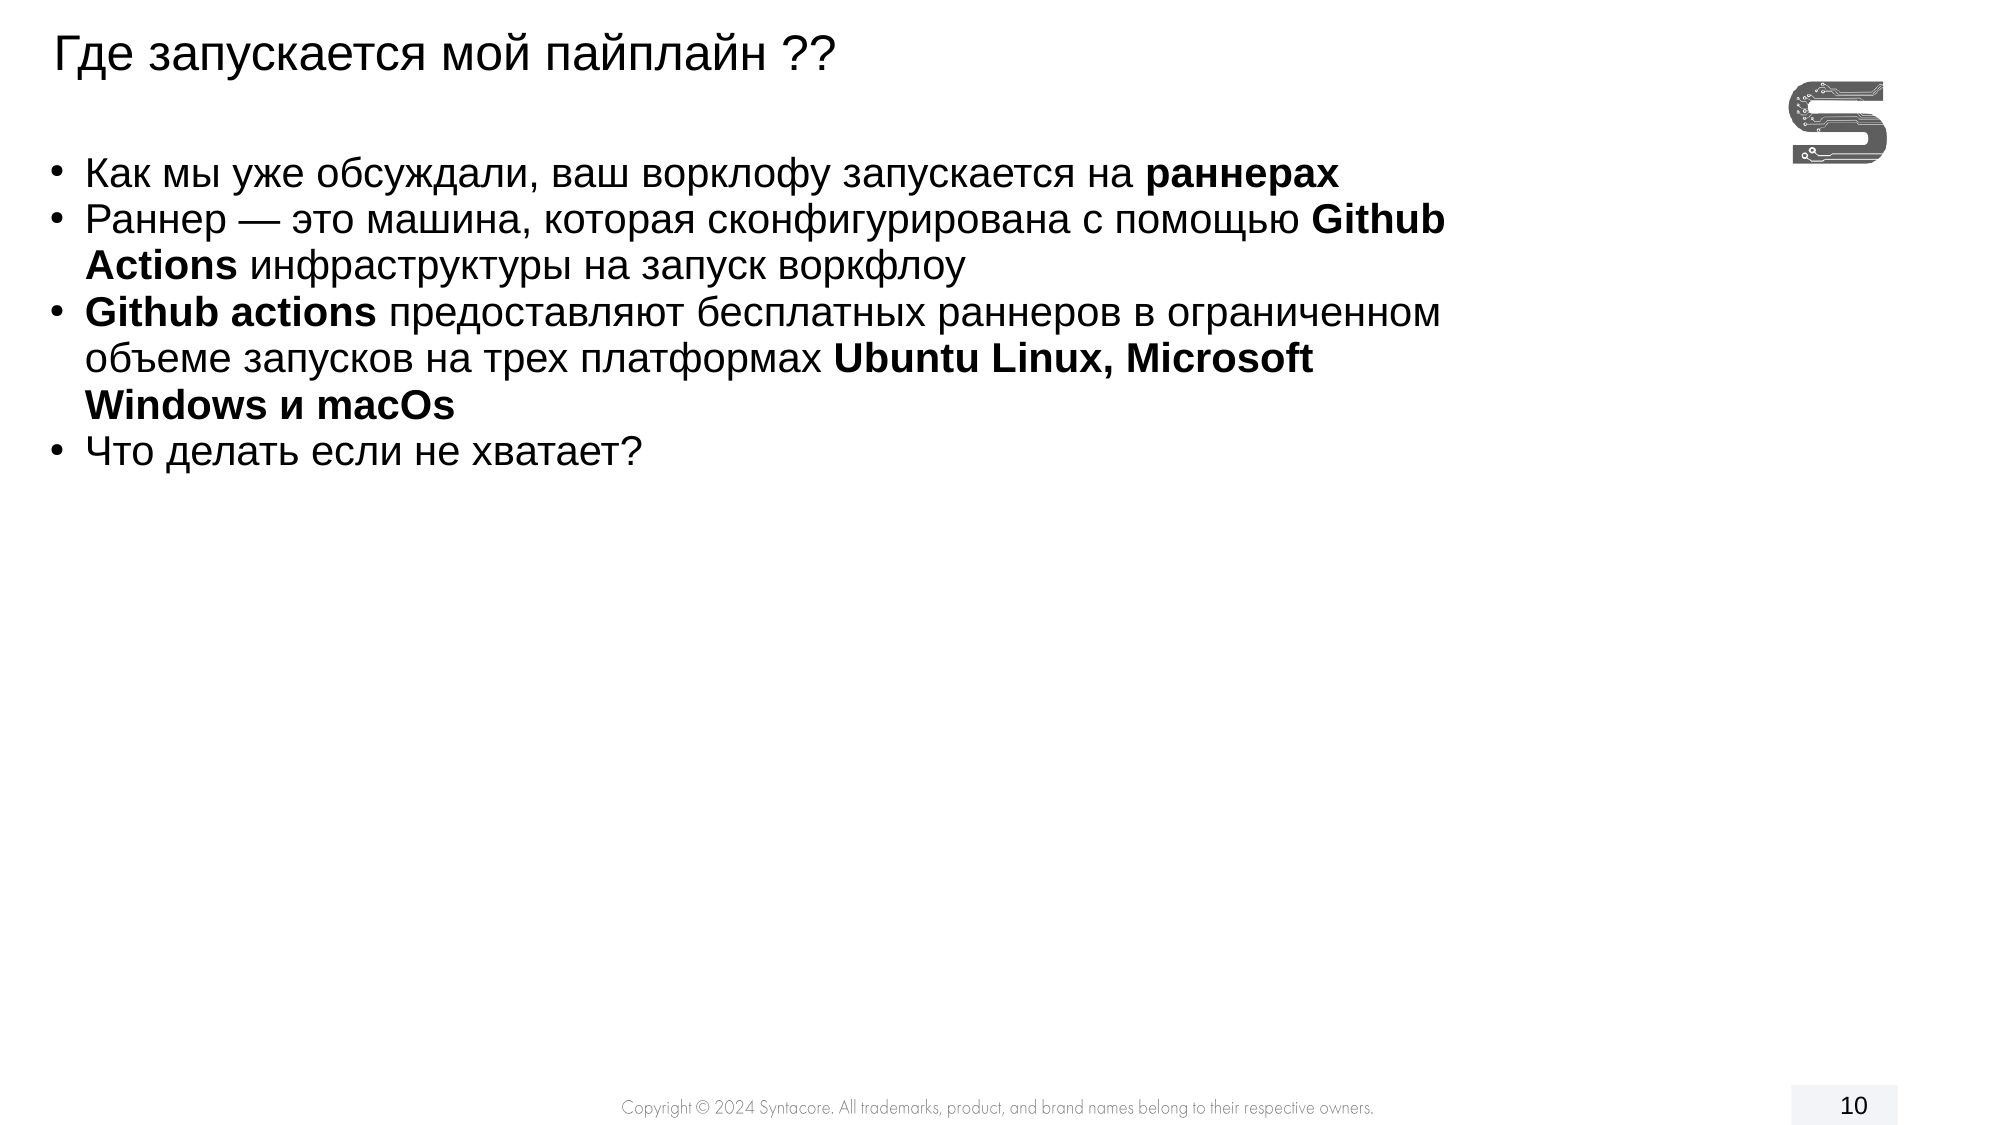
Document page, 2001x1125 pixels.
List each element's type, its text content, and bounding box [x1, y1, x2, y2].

text_box <number> [1825, 1084, 1969, 1125]
picture [1788, 81, 1887, 164]
picture [621, 1094, 1381, 1119]
text_box Где запускается мой пайплайн ?? [0, 18, 1004, 89]
text_box Как мы уже обсуждали, ваш ворклофу запускается на раннерах Раннер — это машина, которая сконфигурирована с помощью Github Actions инфраструктуры на запуск воркфлоу Github actions предоставляют бесплатных раннеров в ограниченном объеме запусков на трех платформах Ubuntu Linux, Microsoft Windows и macOs Что делать если не хватает? [34, 141, 1506, 591]
